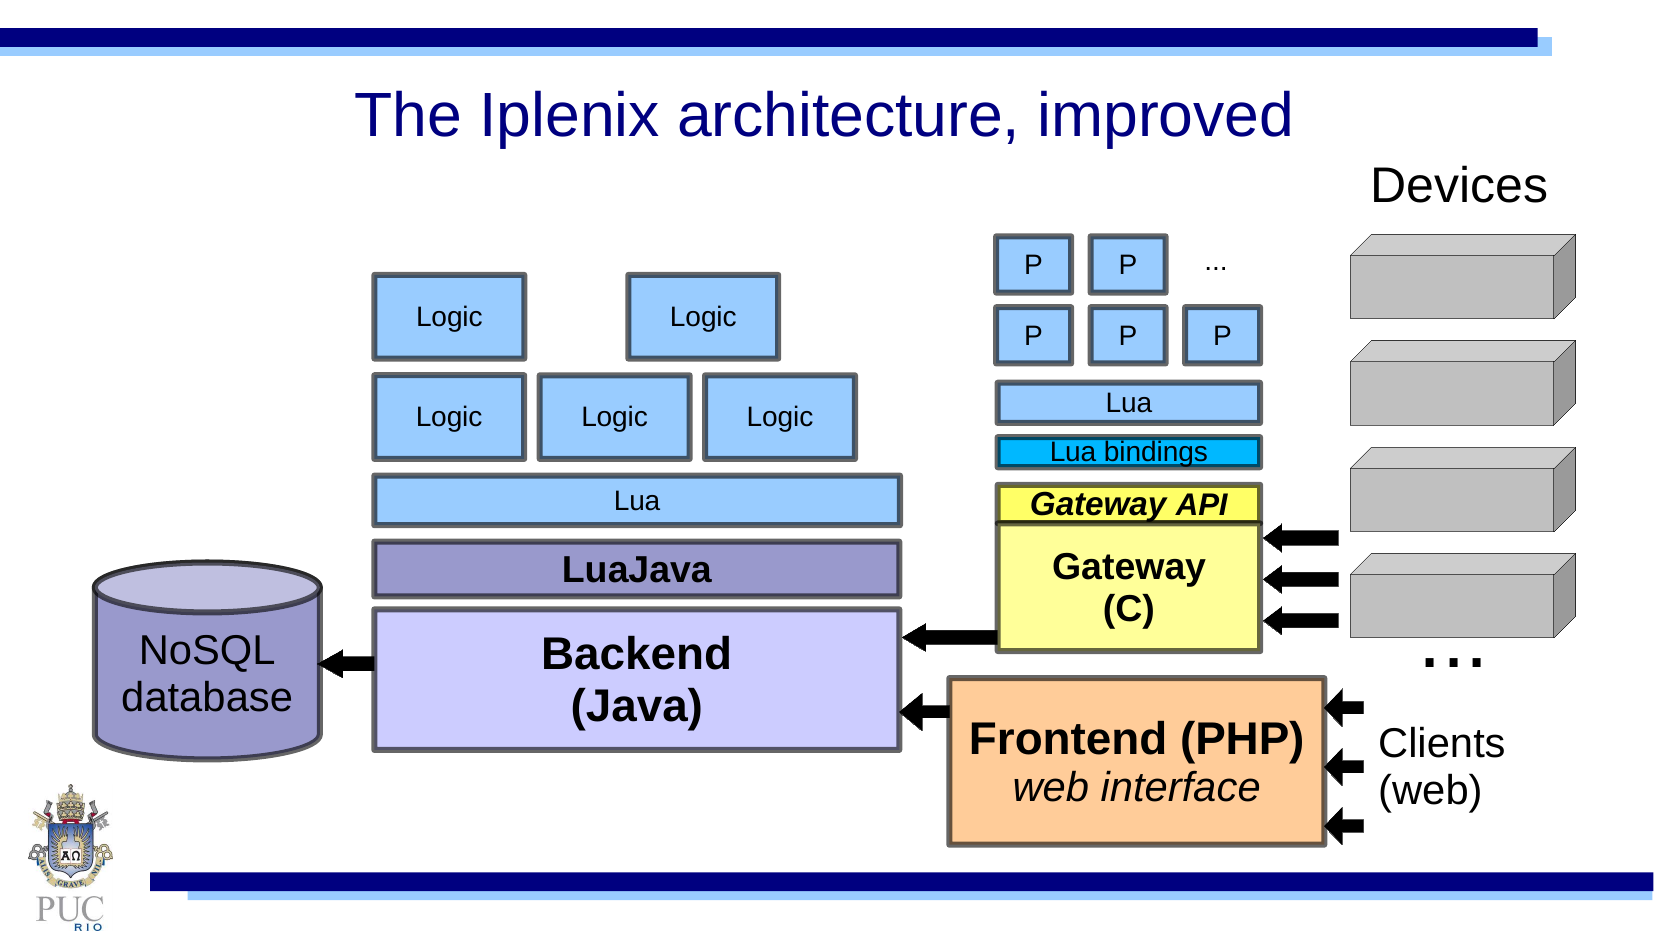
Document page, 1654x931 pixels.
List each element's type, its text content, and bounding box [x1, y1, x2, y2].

text_box Logic [628, 274, 779, 359]
text_box Logic [705, 375, 856, 459]
text_box Lua [374, 475, 901, 526]
text_box ... [1189, 237, 1243, 284]
text_box Lua [997, 382, 1261, 423]
text_box Clients (web) [1363, 712, 1654, 821]
text_box [1350, 340, 1576, 426]
text_box Logic [374, 274, 525, 359]
text_box [1350, 234, 1576, 319]
text_box LuaJava [374, 541, 900, 597]
text_box P [996, 307, 1072, 364]
text_box ... [1404, 584, 1558, 693]
text_box P [996, 236, 1072, 293]
text_box Lua bindings [997, 437, 1261, 468]
text_box [1350, 553, 1576, 638]
text_box Logic [374, 375, 525, 459]
text_box [1324, 807, 1364, 845]
text_box [1263, 606, 1339, 635]
text_box Gateway (C) [997, 523, 1261, 652]
text_box [1350, 447, 1576, 532]
title The Iplenix architecture, improved [37, 37, 1613, 193]
text_box NoSQL database [94, 589, 320, 760]
text_box [1324, 748, 1364, 786]
text_box P [1090, 307, 1166, 364]
text_box [317, 649, 374, 678]
text_box [1324, 688, 1364, 727]
text_box Logic [539, 375, 690, 459]
text_box P [1090, 236, 1166, 293]
text_box Backend (Java) [374, 609, 900, 750]
picture [28, 784, 113, 931]
text_box Frontend (PHP) web interface [949, 678, 1325, 845]
text_box [902, 623, 997, 652]
text_box [1263, 565, 1339, 594]
text_box Devices [1355, 150, 1564, 221]
text_box [1263, 523, 1339, 553]
text_box P [1185, 307, 1261, 364]
text_box [900, 693, 950, 731]
text_box Gateway API [997, 484, 1261, 523]
